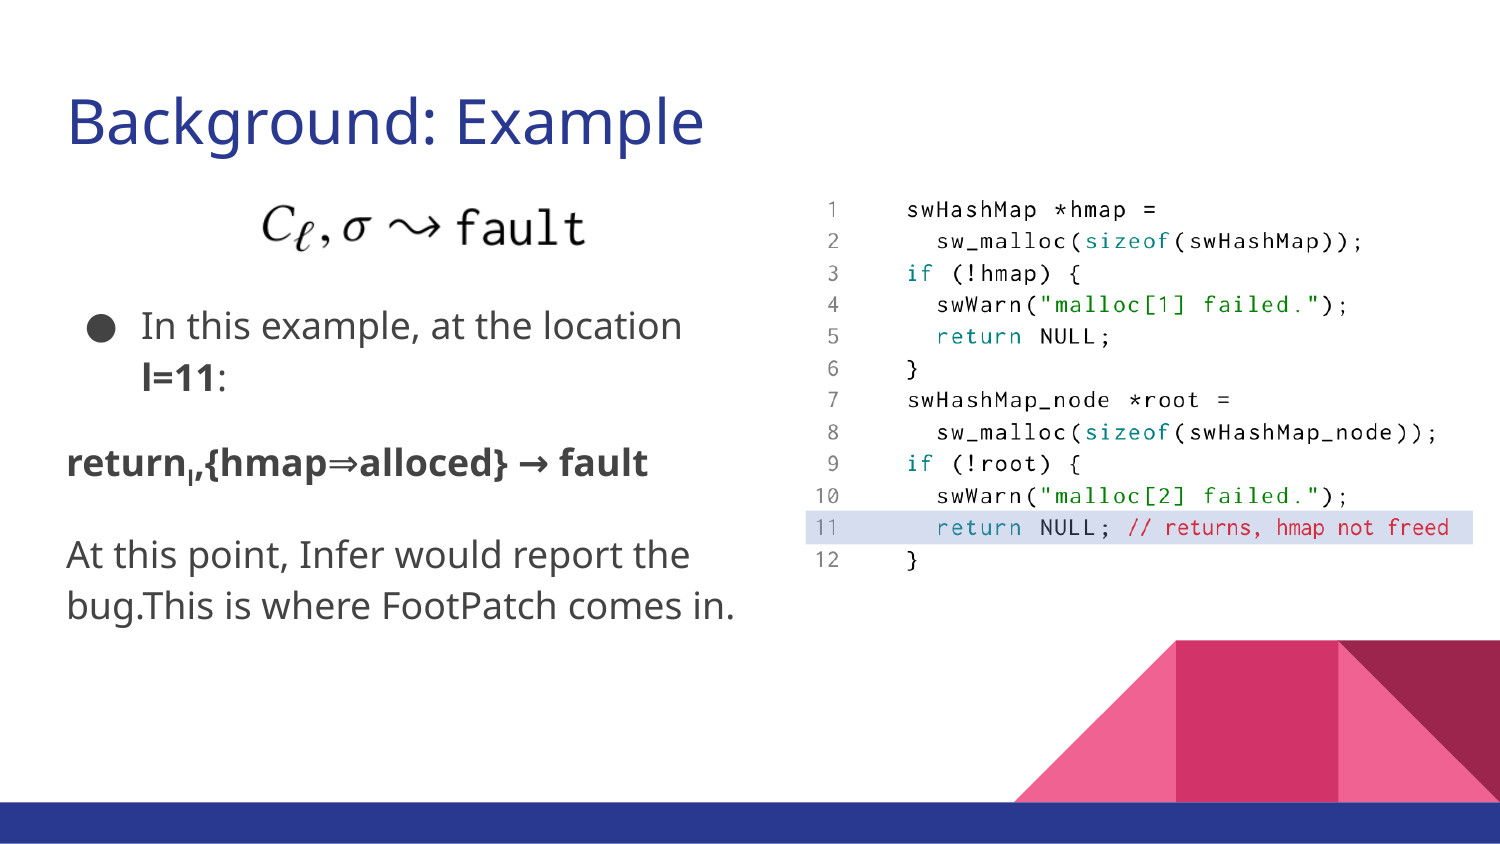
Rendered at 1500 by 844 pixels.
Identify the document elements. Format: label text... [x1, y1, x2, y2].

picture [256, 194, 589, 265]
list In this example, at the location l=11: returnl,{hmap⇒alloced} → fault At this point, Infer would report the bug.This is where FootPatch comes in. [51, 201, 794, 750]
title Background: Example [51, 67, 1449, 167]
picture [805, 166, 1486, 589]
text_box [805, 510, 1473, 545]
